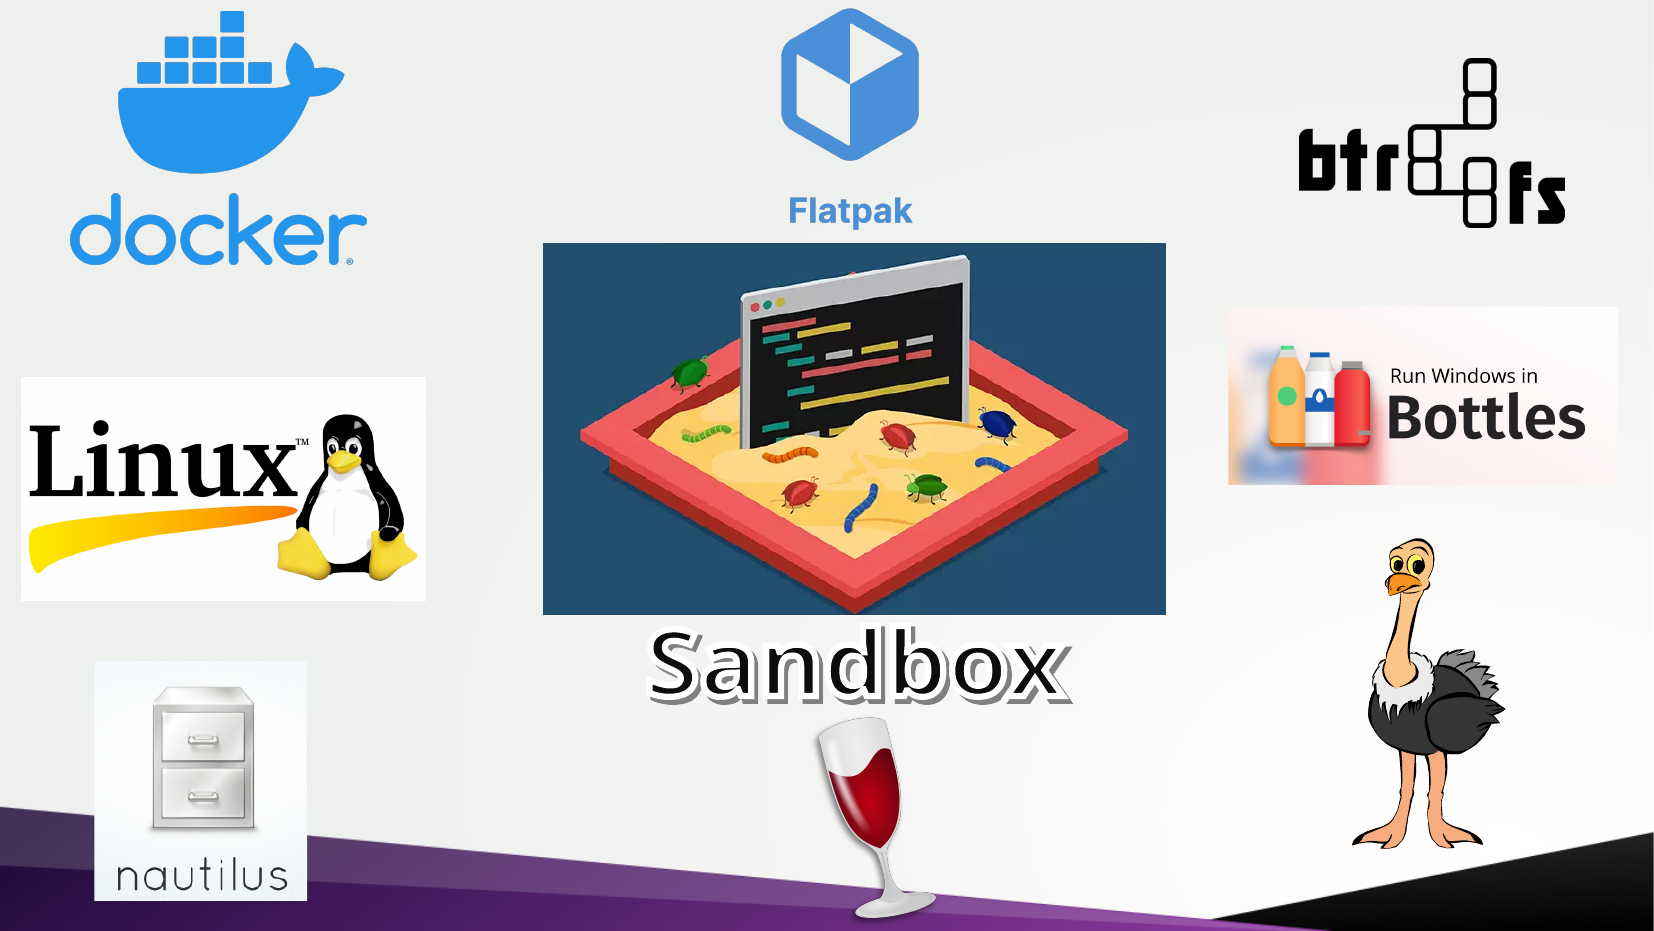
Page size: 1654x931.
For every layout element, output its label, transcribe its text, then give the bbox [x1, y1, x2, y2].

picture [0, 0, 1654, 931]
text_box Sandbox [703, 644, 752, 697]
text_box Sandbox [827, 625, 878, 697]
text_box Sandbox [893, 625, 944, 697]
text_box Sandbox [952, 644, 1005, 697]
text_box Sandbox [1007, 645, 1063, 696]
text_box Sandbox [766, 644, 816, 696]
text_box Sandbox [649, 629, 696, 697]
